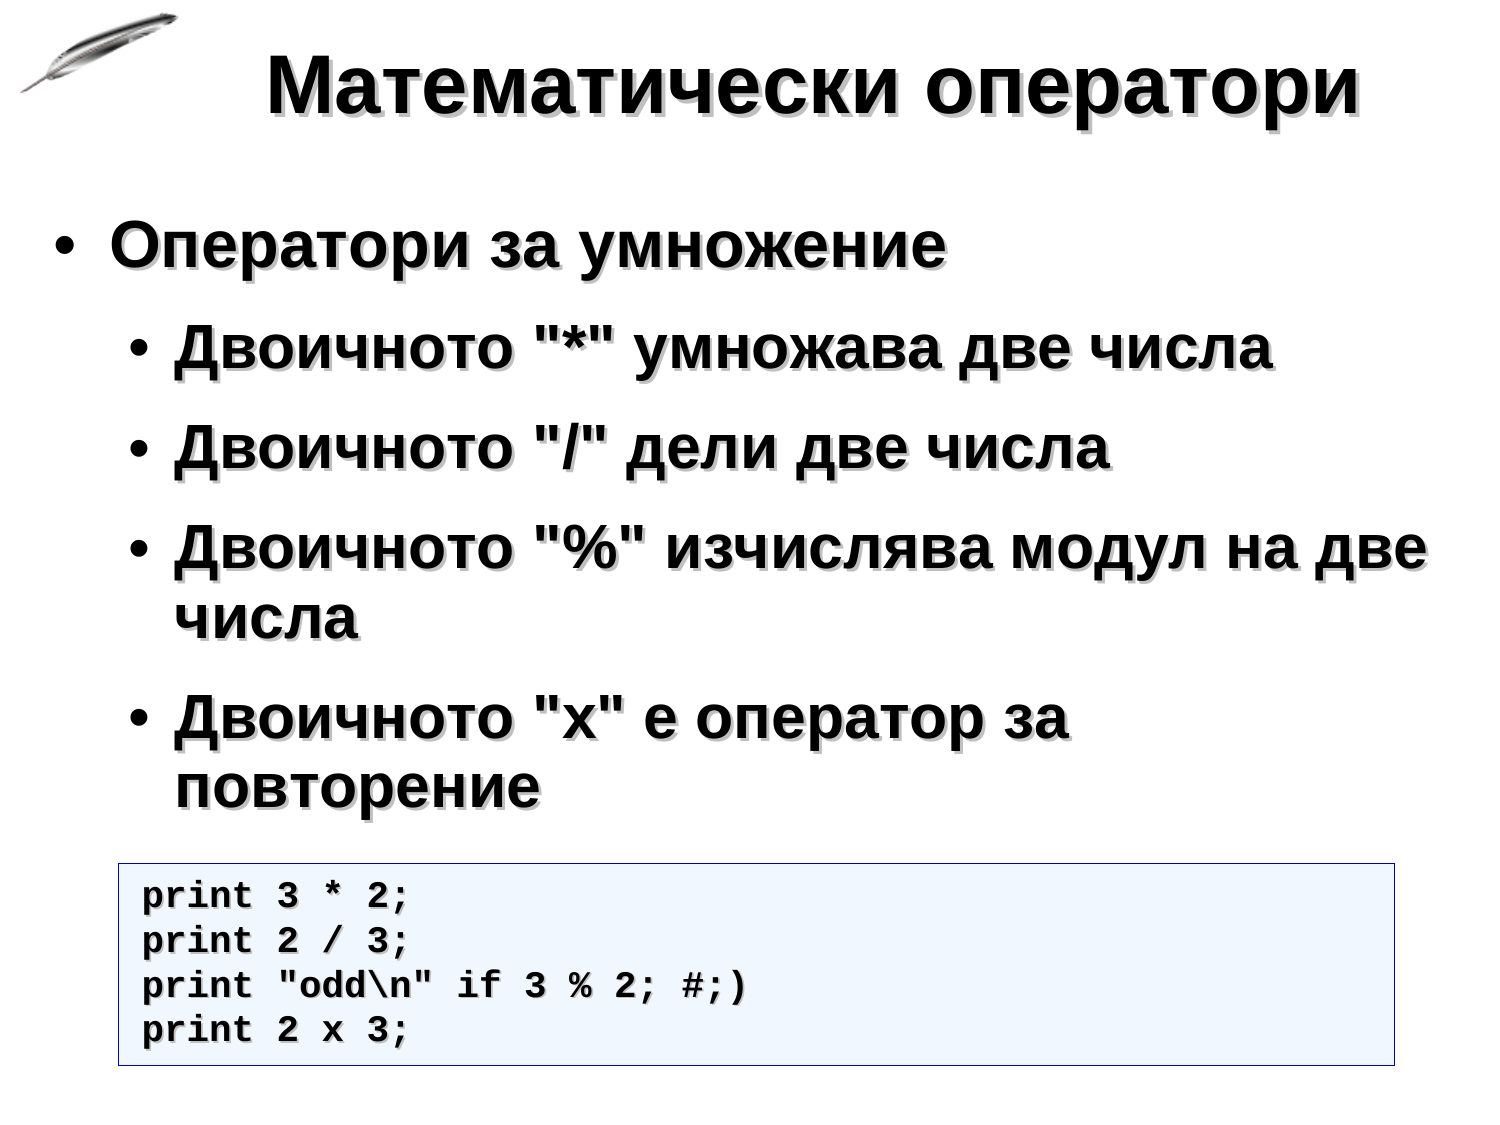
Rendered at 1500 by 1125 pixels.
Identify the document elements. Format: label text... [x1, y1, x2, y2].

text_box print 3 * 2; print 2 / 3; print "odd\n" if 3 % 2; #;) print 2 x 3; [118, 862, 1394, 1066]
picture [16, 11, 184, 95]
list Оператори за умножение Двоичното "*" умножава две числа Двоичното "/" дели две числа Двоичното "%" изчислява модул на две числа Двоичното "x" е оператор за повторение [53, 207, 1447, 1084]
title Математически оператори [265, 0, 1500, 179]
